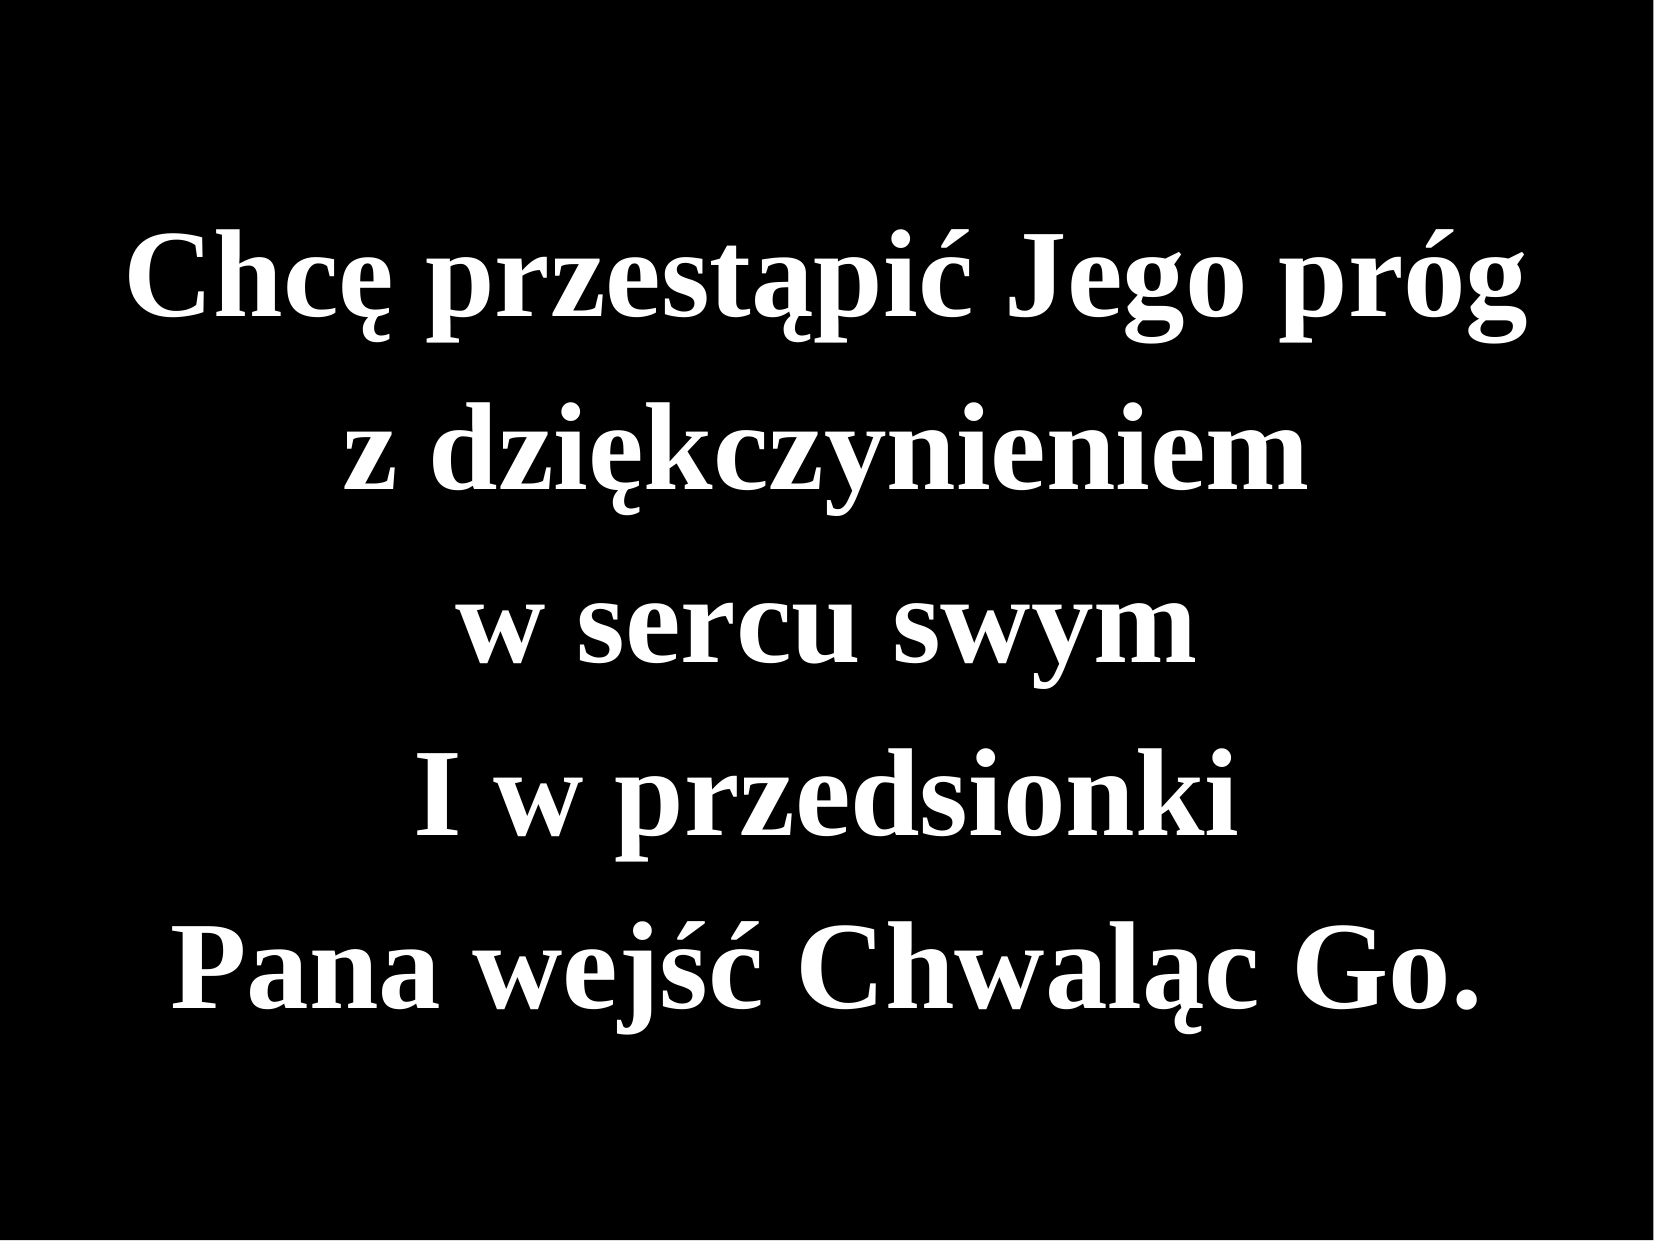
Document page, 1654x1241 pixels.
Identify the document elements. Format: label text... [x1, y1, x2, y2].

title Chcę przestąpić Jego próg ppp z dziękczynieniem ppp w sercu swym ppp I w przedsionki ppp Pana wejść Chwaląc Go. [0, 0, 1654, 1241]
